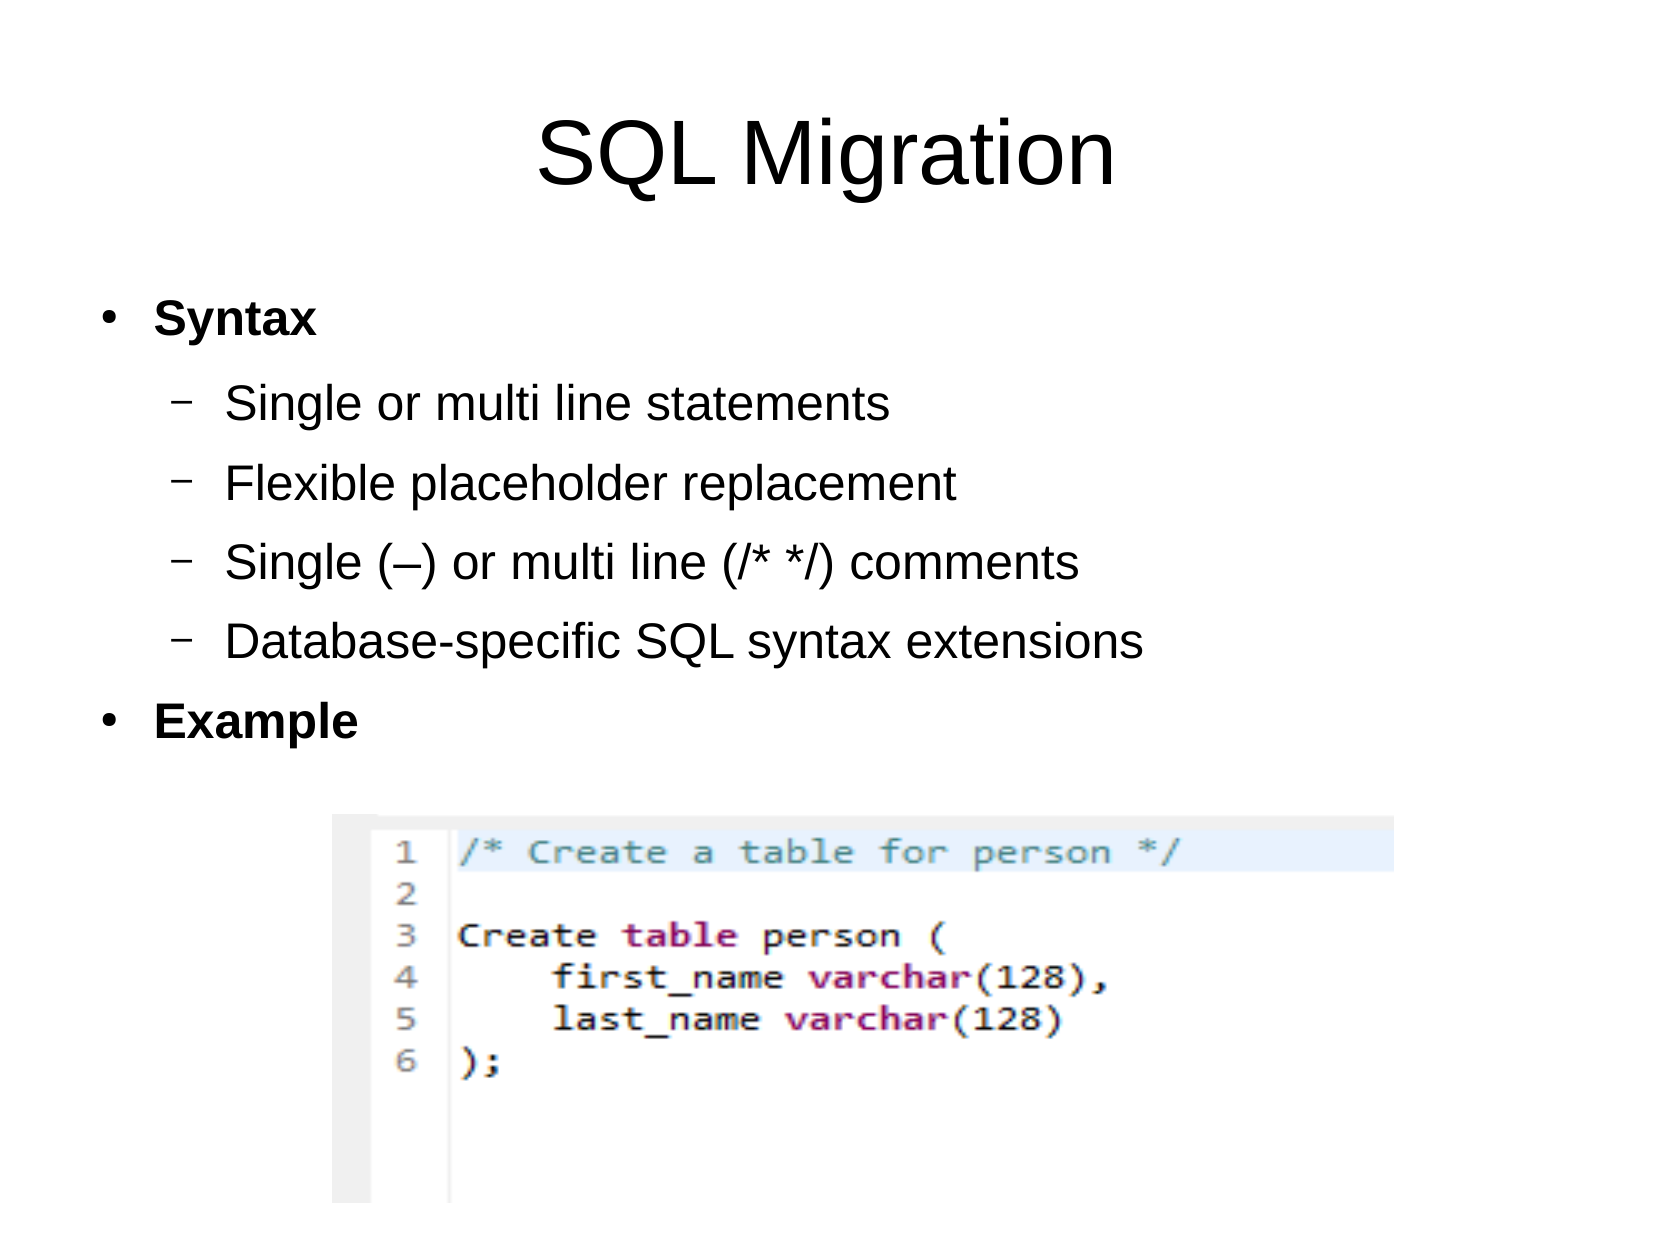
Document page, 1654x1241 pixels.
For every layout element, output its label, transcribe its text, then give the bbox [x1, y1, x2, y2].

picture [332, 814, 1394, 1203]
title SQL Migration [82, 49, 1571, 257]
list Syntax Single or multi line statements Flexible placeholder replacement Single (–) or multi line (/* */) comments Database-specific SQL syntax extensions Example [82, 290, 1571, 1010]
